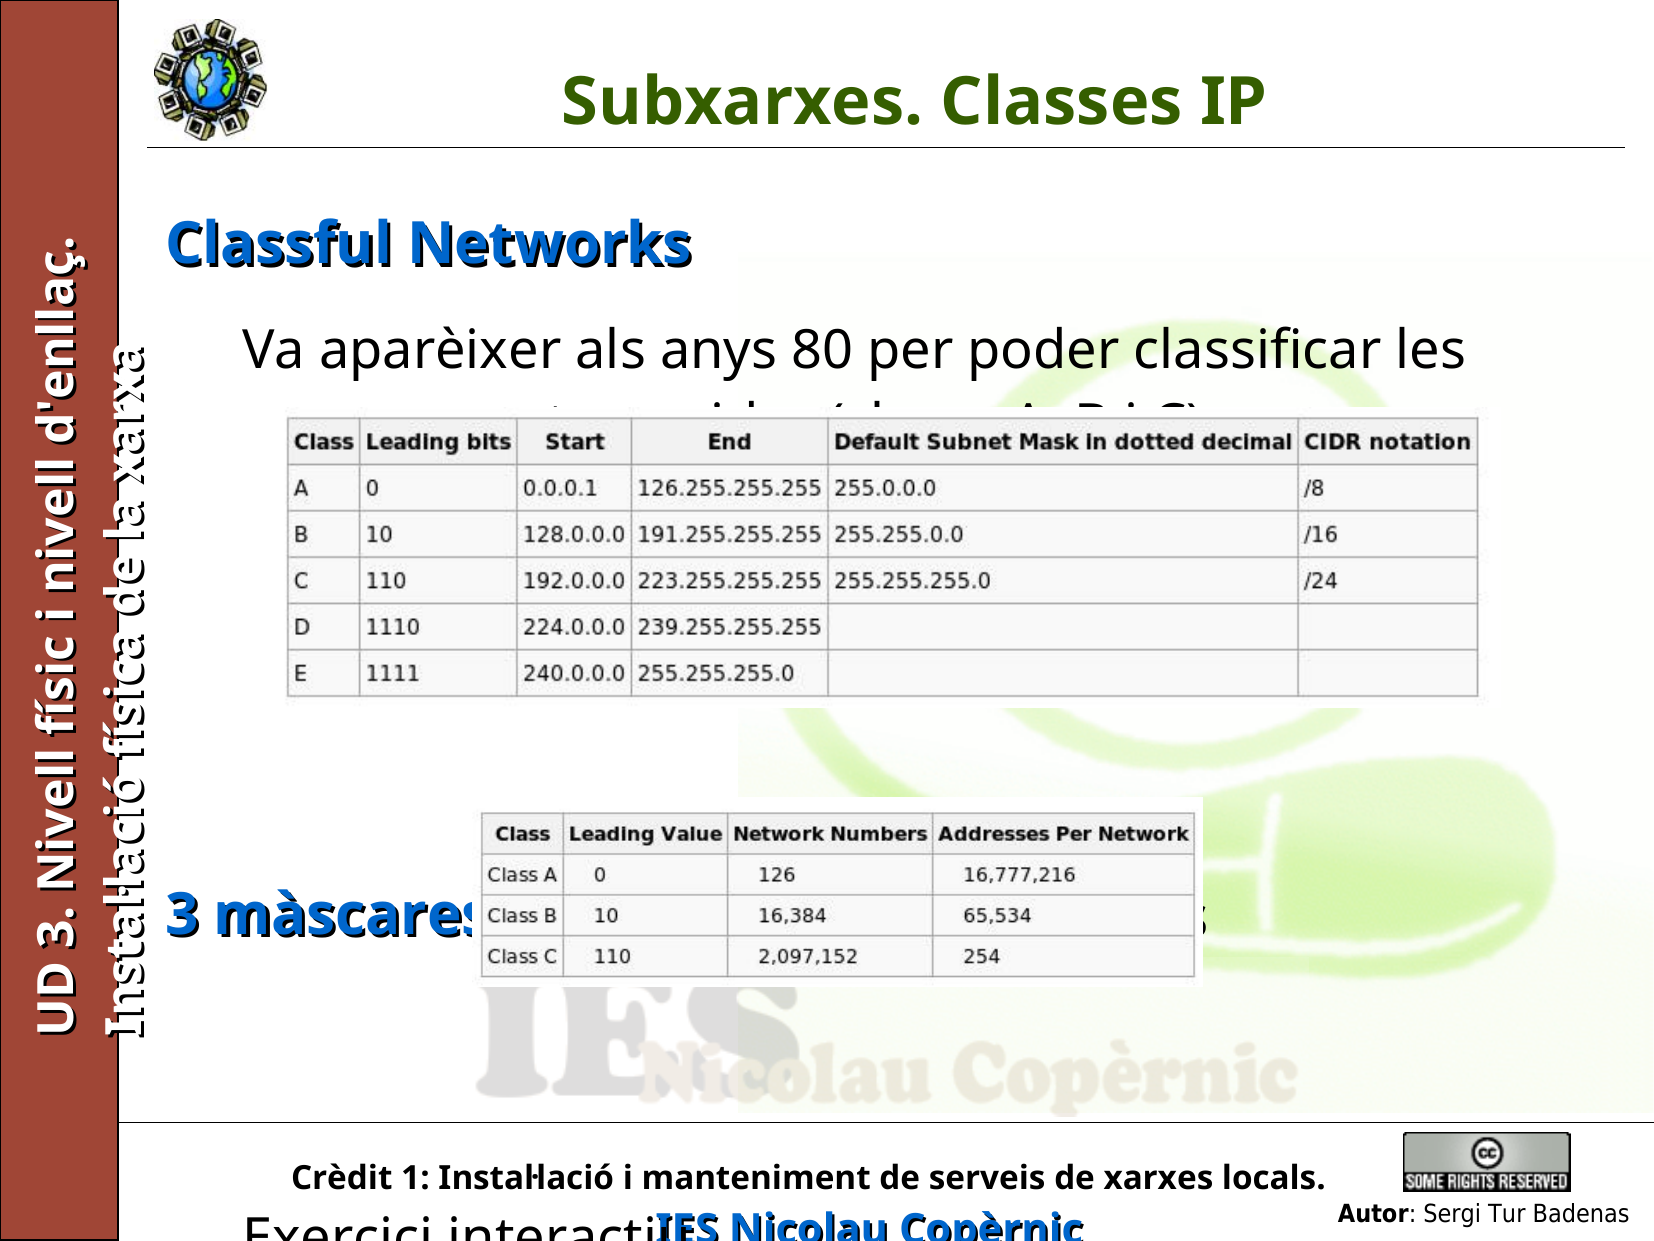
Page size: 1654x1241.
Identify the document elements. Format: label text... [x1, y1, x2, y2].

picture [472, 797, 1203, 987]
title Subxarxes. Classes IP [171, 49, 1654, 148]
list Classful Networks Va aparèixer als anys 80 per poder classificar les xarxes en tres mides (classe A, B i C). 3 màscares possibles, 3 possibilitats Exercici interactiu [147, 201, 1636, 1052]
picture [466, 252, 1654, 1117]
picture [154, 19, 268, 142]
picture [1403, 1132, 1571, 1192]
picture [272, 407, 1501, 708]
